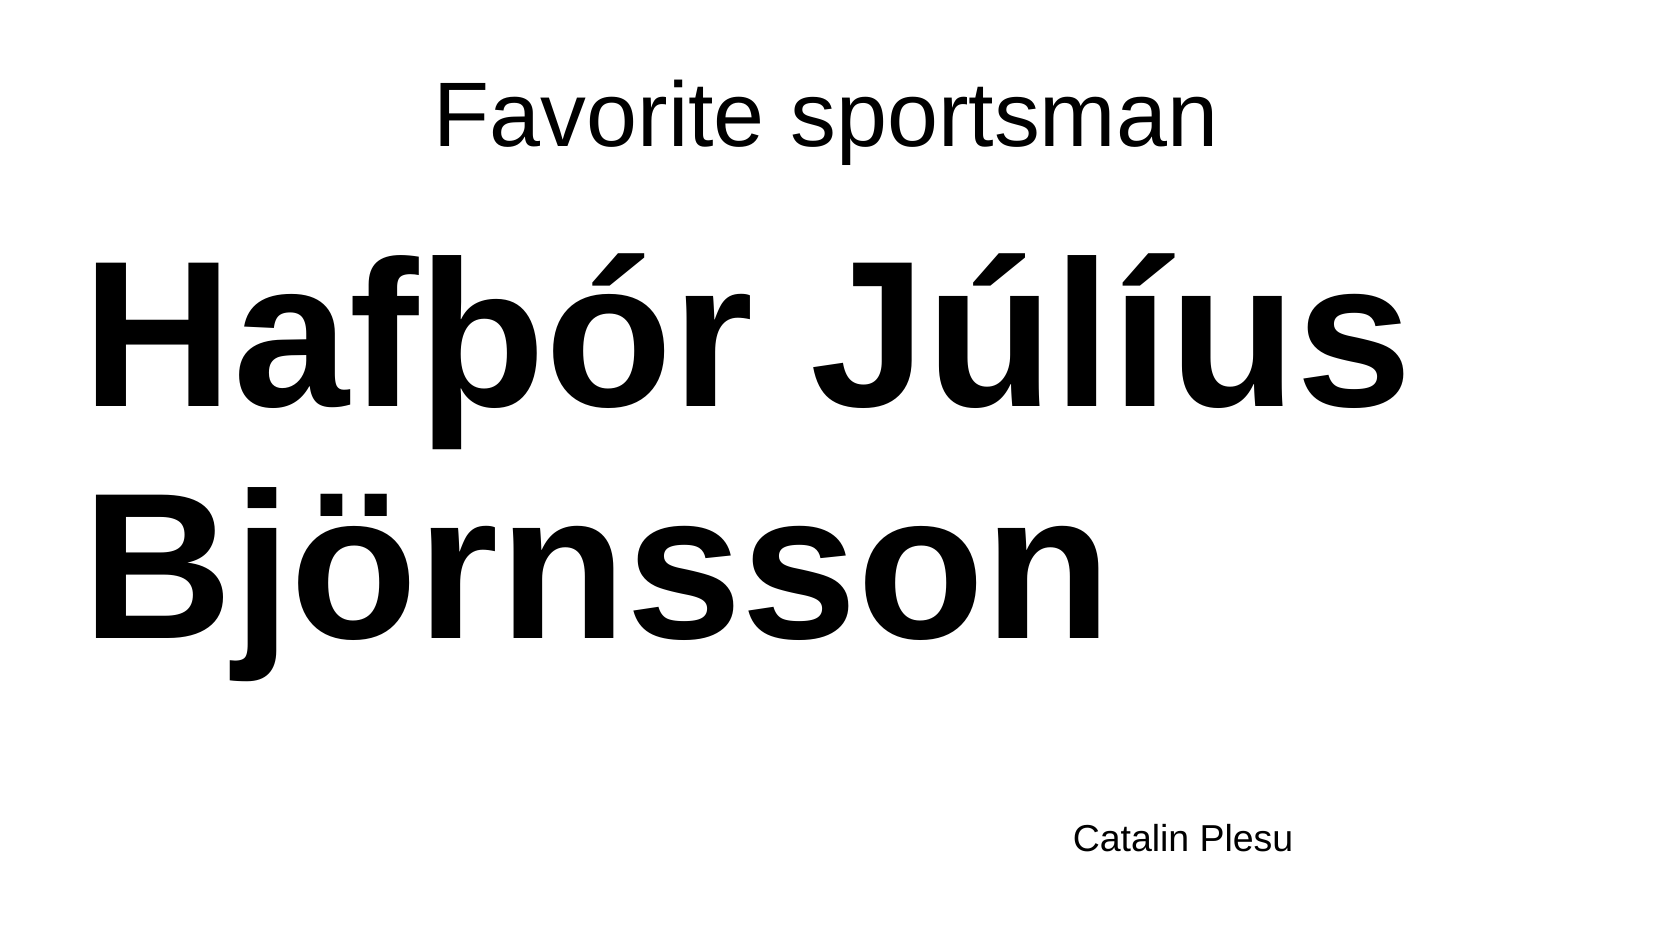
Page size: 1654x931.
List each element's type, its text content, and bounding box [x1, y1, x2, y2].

title Favorite sportsman [82, 37, 1571, 193]
list Hafþór Júlíus Björnsson [82, 217, 1571, 758]
text_box Catalin Plesu [1058, 810, 1486, 867]
